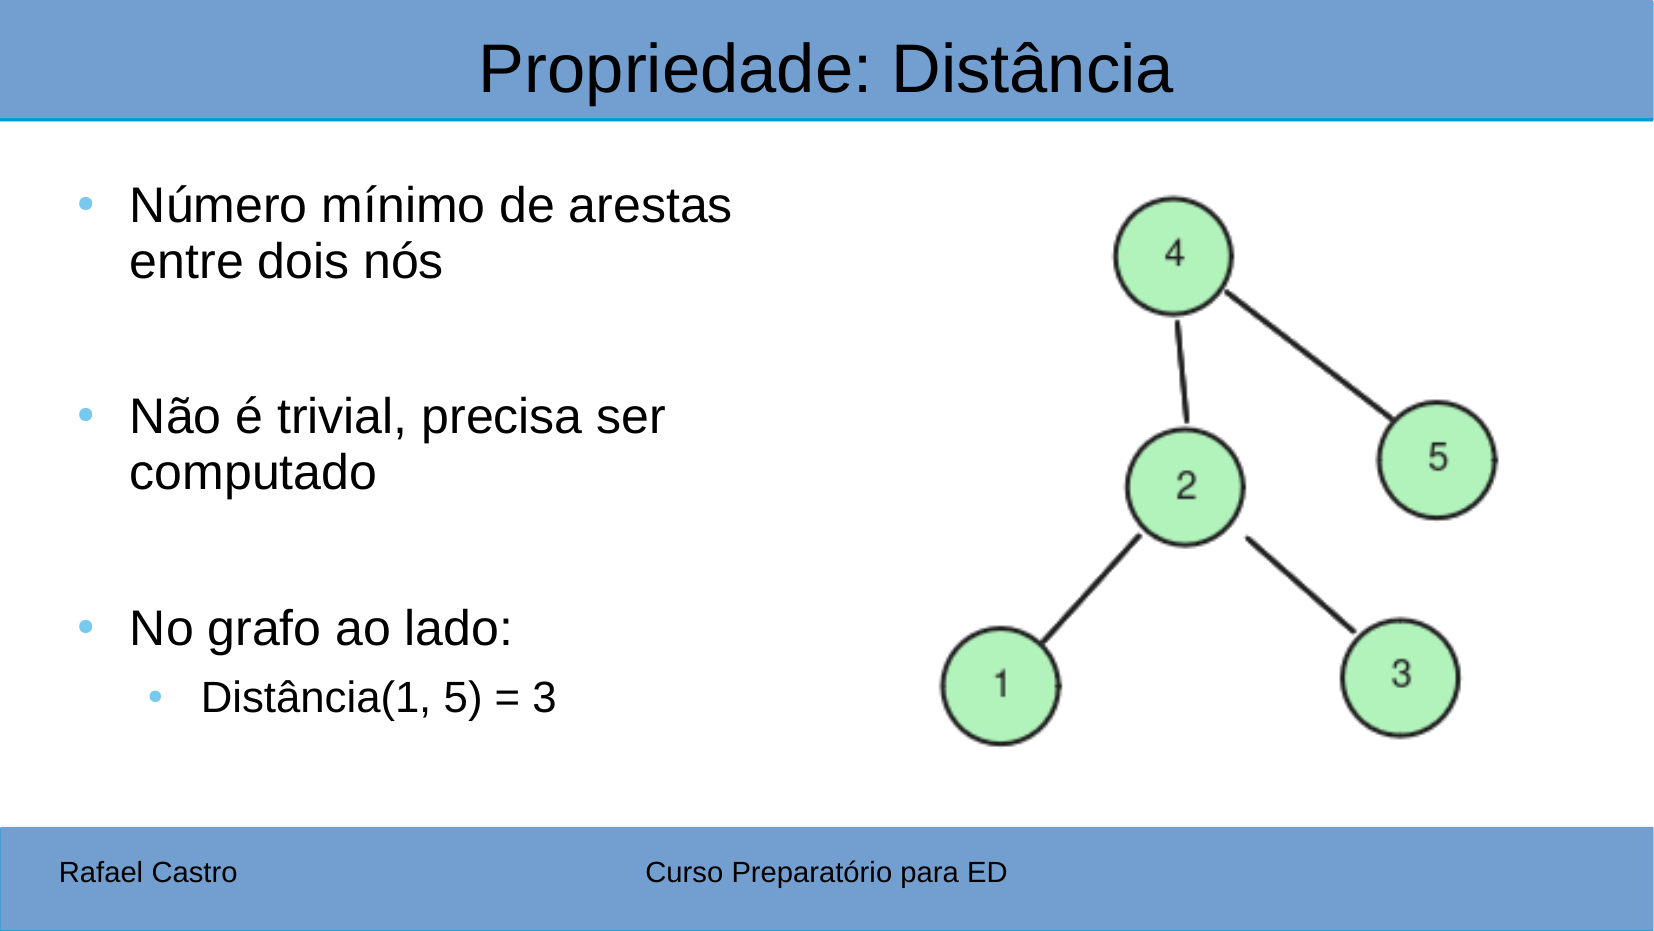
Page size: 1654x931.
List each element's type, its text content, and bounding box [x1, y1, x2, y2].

list Número mínimo de arestas entre dois nós Não é trivial, precisa ser computado No grafo ao lado: Distância(1, 5) = 3 [59, 177, 809, 768]
title Propriedade: Distância [59, 29, 1595, 108]
picture [921, 177, 1520, 768]
